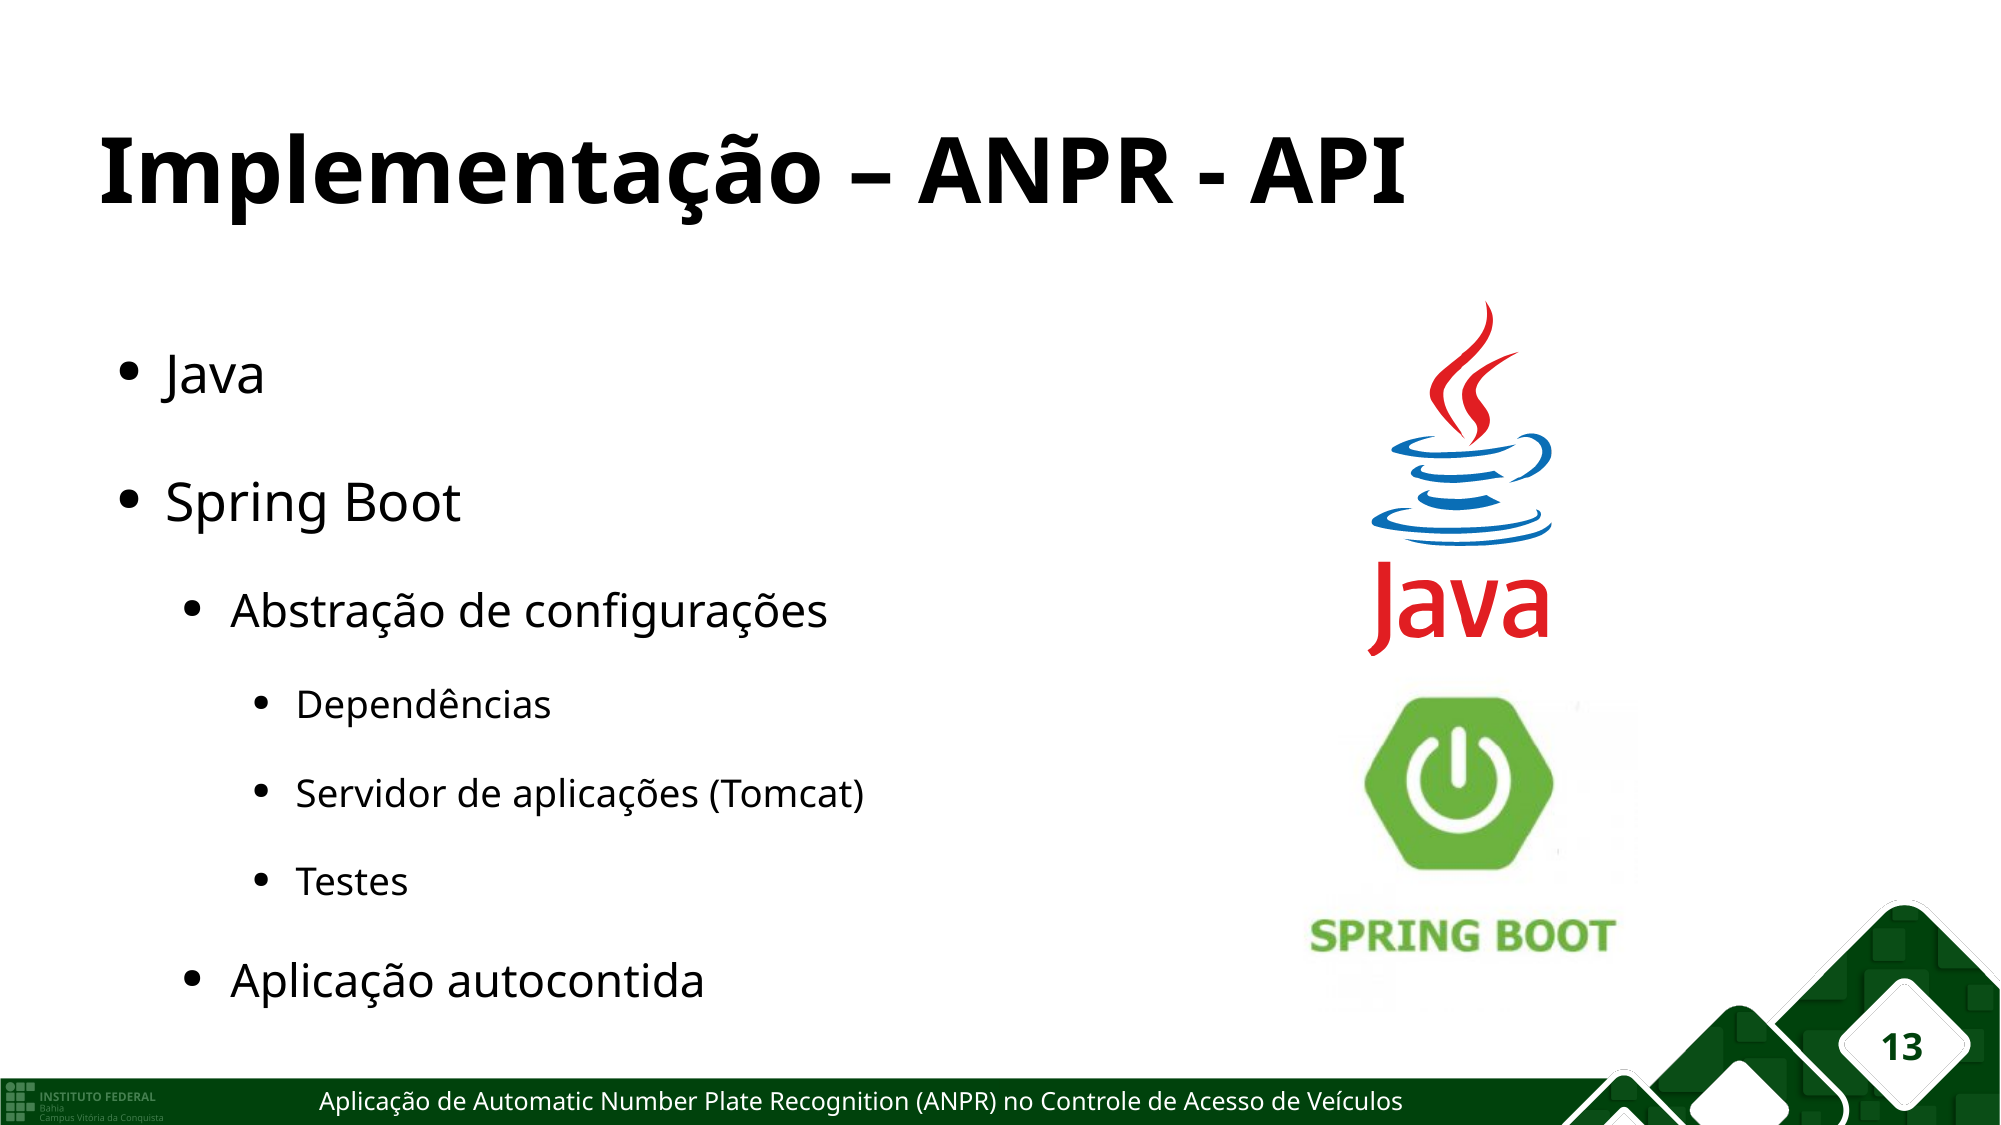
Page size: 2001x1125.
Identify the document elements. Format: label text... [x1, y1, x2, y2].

picture [0, 299, 2000, 1125]
title Implementação – ANPR - API [99, 59, 1900, 277]
list Java Spring Boot Abstração de configurações Dependências Servidor de aplicações (Tomcat) Testes Aplicação autocontida [99, 299, 979, 1014]
